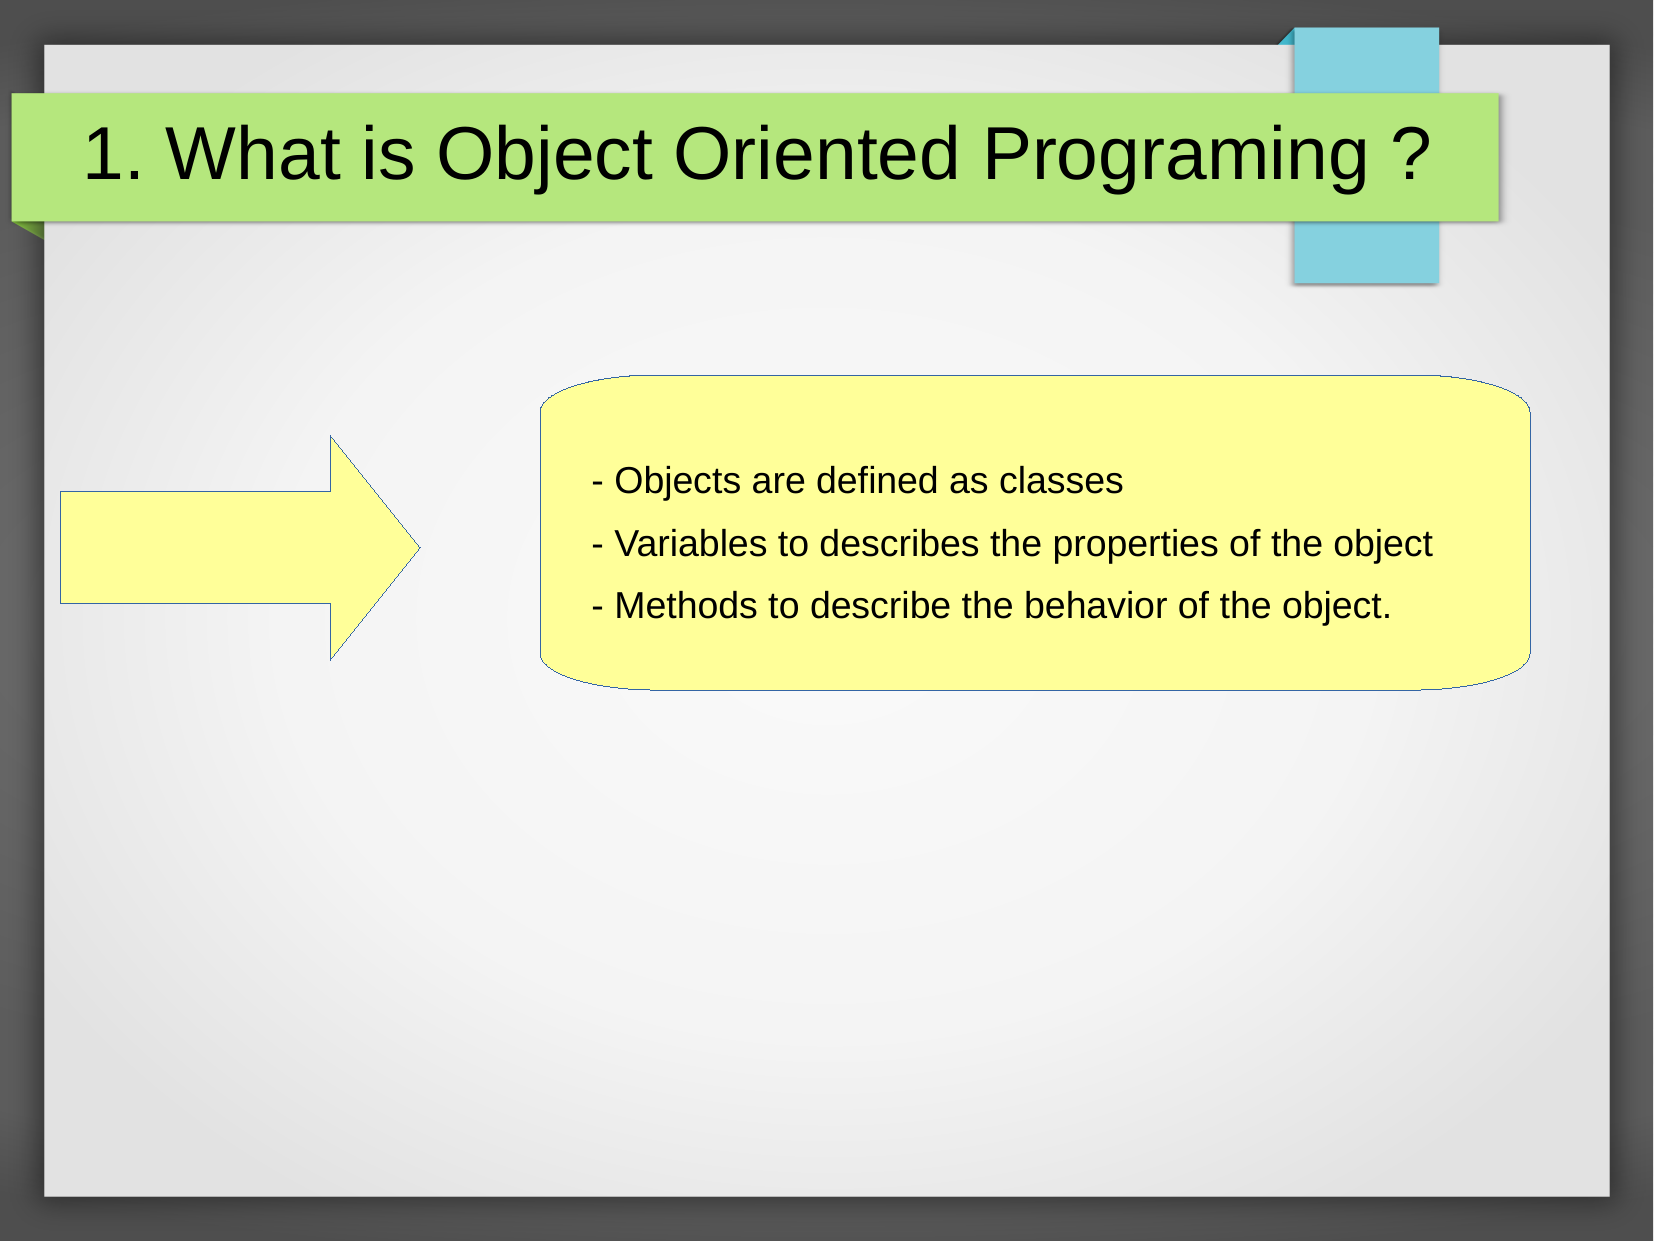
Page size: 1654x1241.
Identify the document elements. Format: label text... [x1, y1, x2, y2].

text_box - Objects are defined as classes - Variables to describes the properties of the object - Methods to describe the behavior of the object. [540, 375, 1531, 691]
text_box [60, 435, 421, 661]
picture [0, 0, 1654, 1241]
title 1. What is Object Oriented Programing ? [82, 69, 1516, 238]
